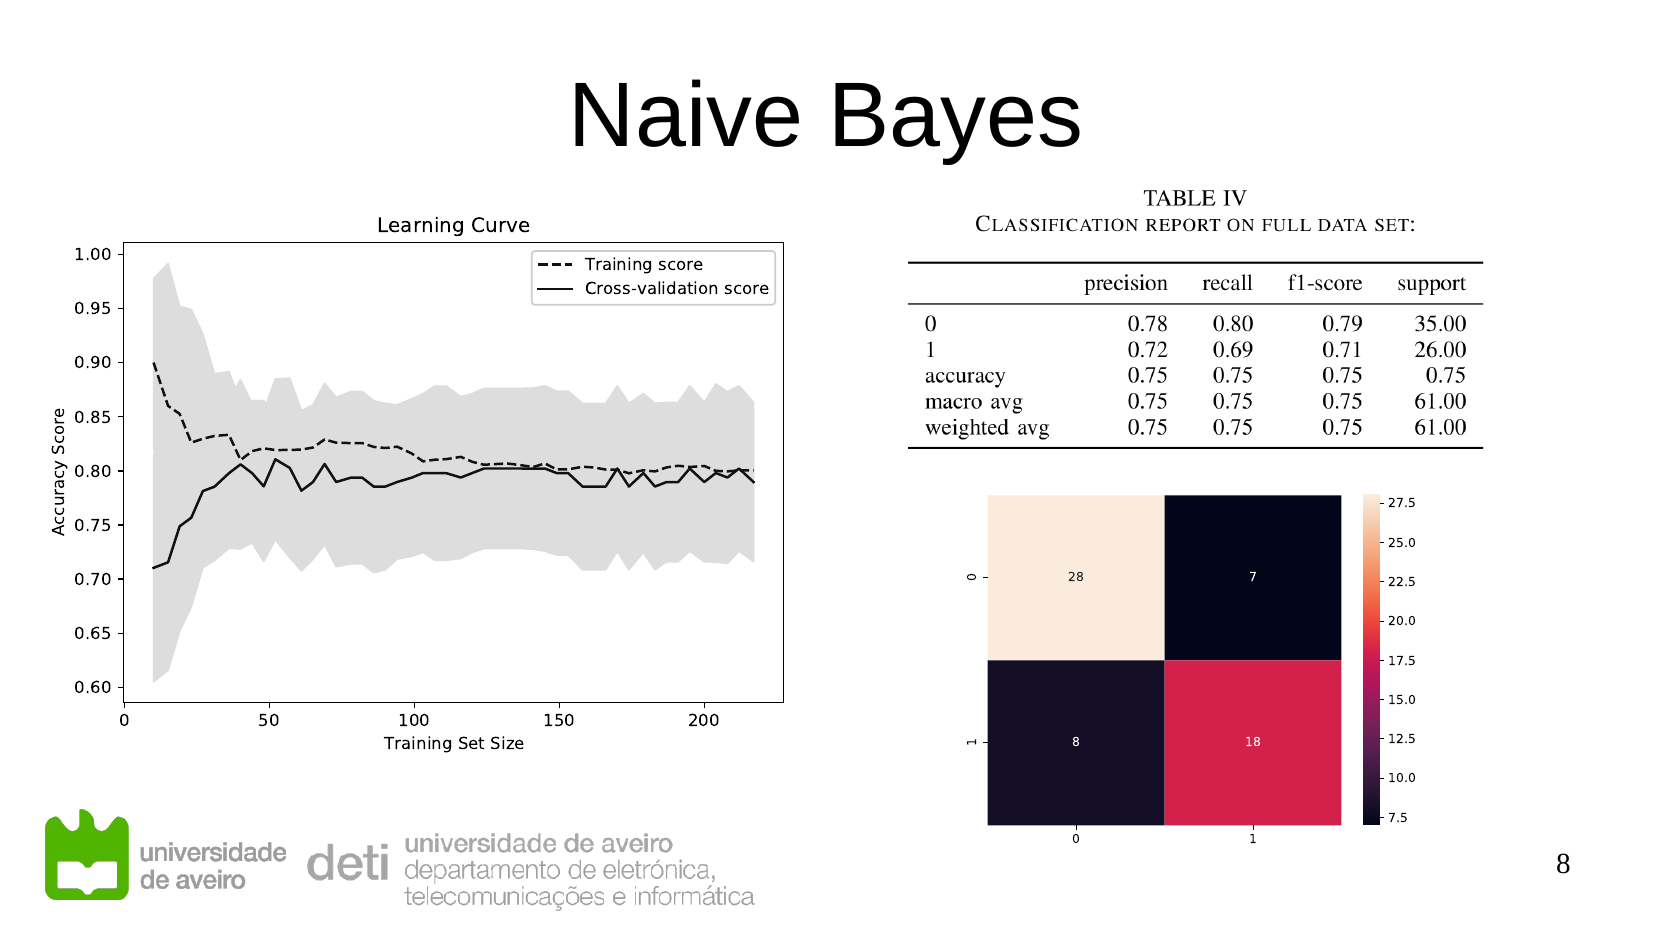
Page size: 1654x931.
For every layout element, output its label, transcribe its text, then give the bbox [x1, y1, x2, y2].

picture [40, 205, 796, 766]
picture [892, 187, 1501, 466]
picture [958, 486, 1426, 856]
picture [300, 827, 755, 912]
picture [45, 809, 286, 900]
title Naive Bayes [82, 37, 1571, 193]
